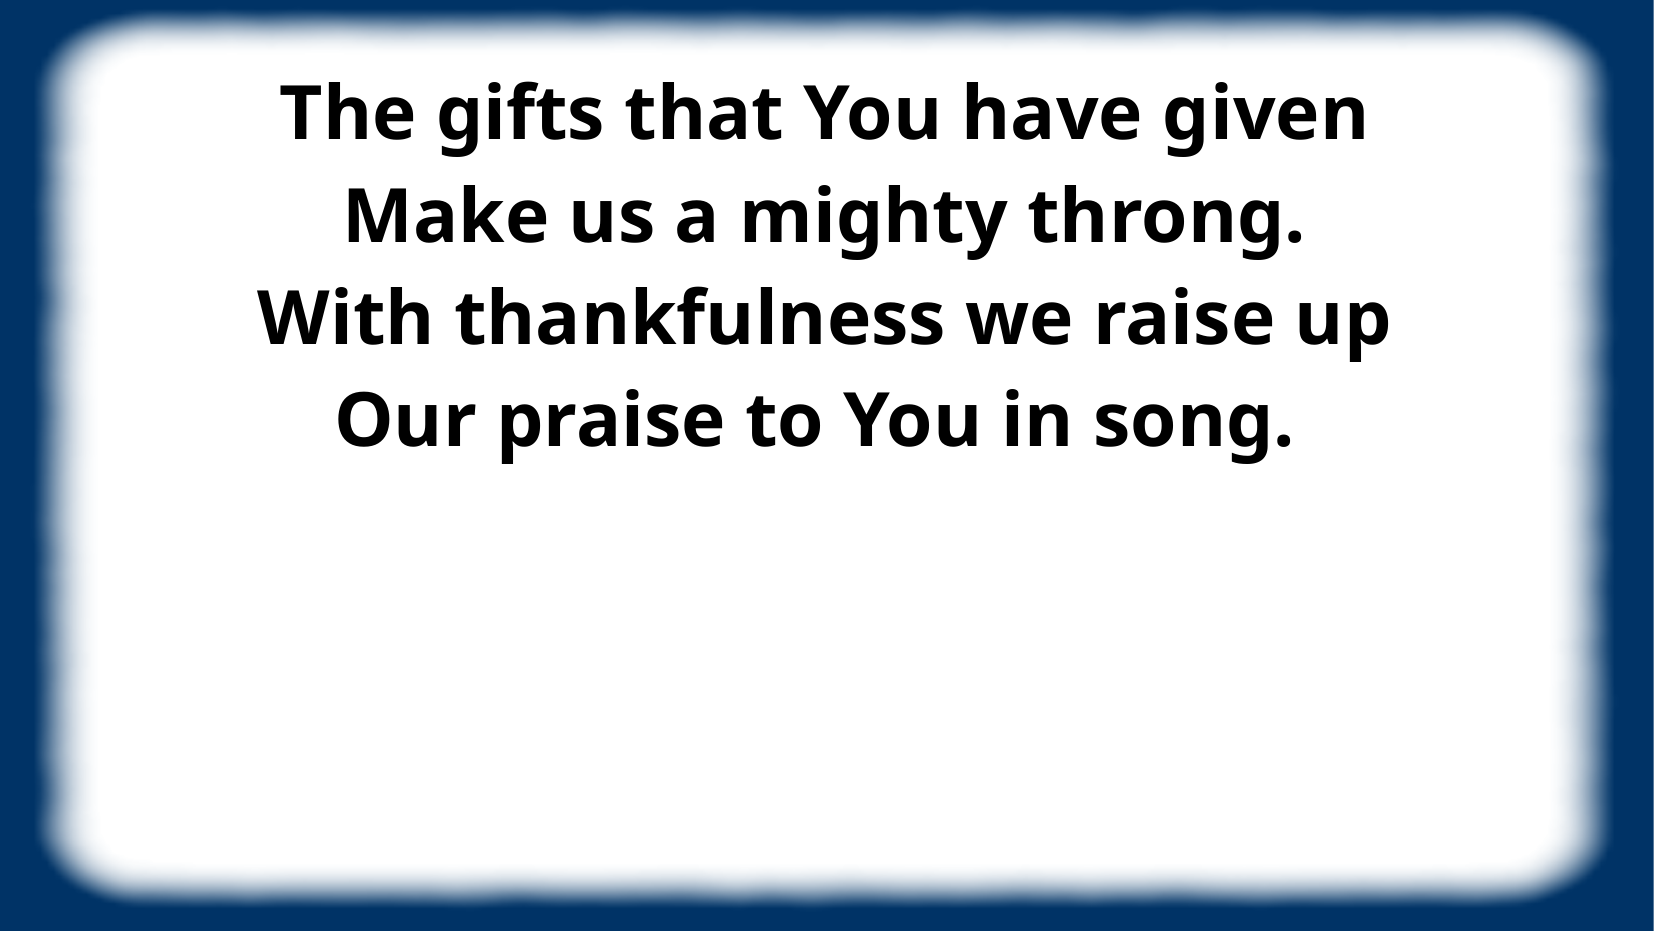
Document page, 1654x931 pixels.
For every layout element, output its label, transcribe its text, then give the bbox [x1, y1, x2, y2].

picture [0, 0, 1654, 931]
text_box The gifts that You have given Make us a mighty throng. With thankfulness we raise up Our praise to You in song. [105, 52, 1546, 466]
